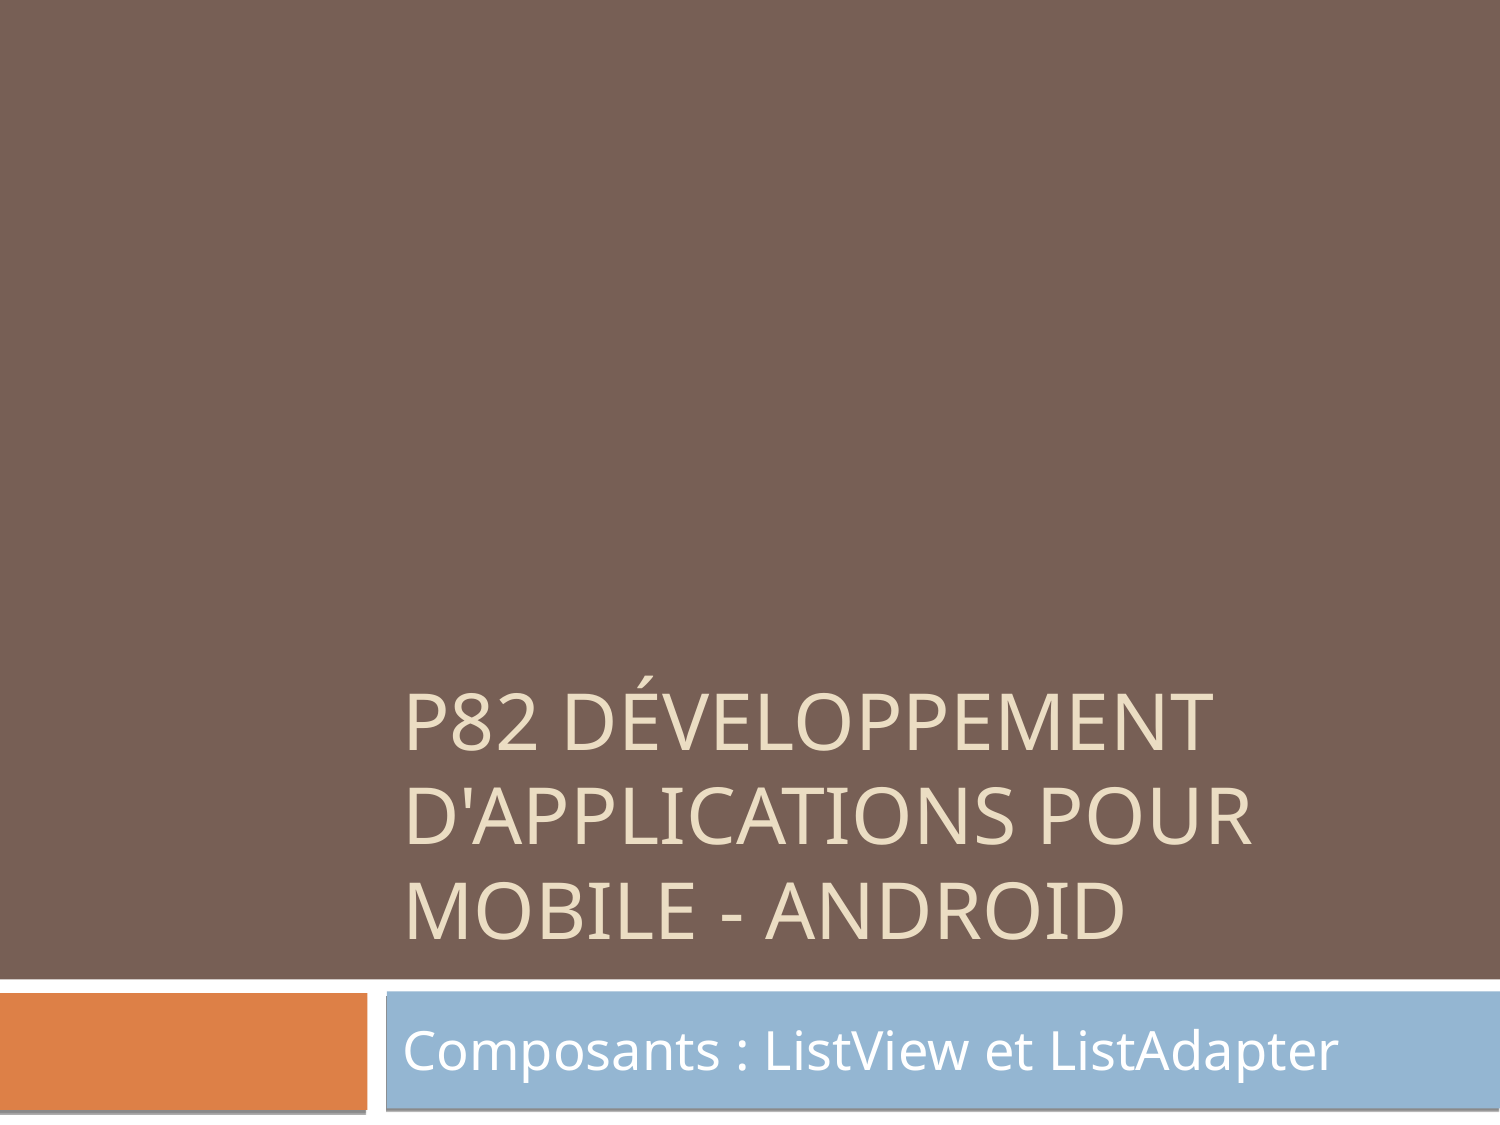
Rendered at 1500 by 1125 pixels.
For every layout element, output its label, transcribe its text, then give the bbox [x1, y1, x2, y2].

subtitle Composants : ListView et ListAdapter [387, 992, 1488, 1105]
title P82 Développement d'applications pour mobile - Android [387, 662, 1450, 963]
